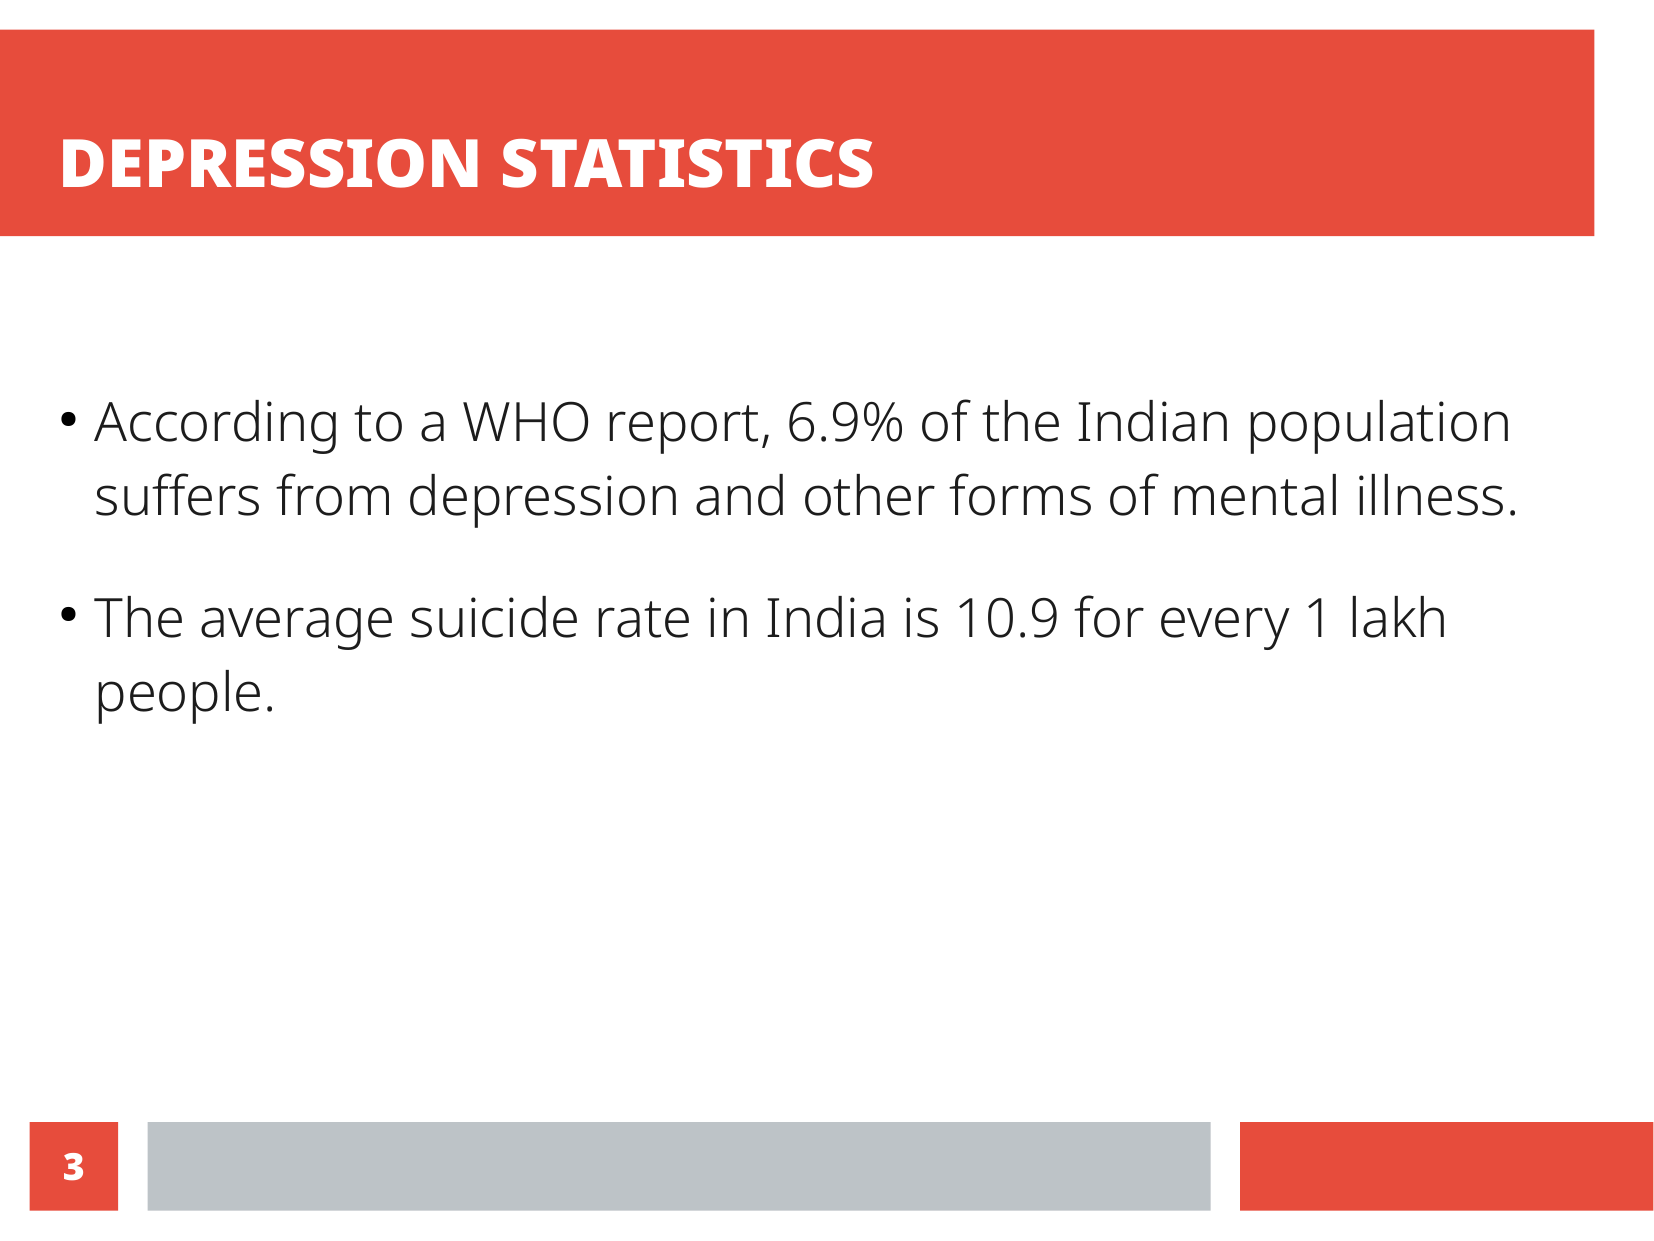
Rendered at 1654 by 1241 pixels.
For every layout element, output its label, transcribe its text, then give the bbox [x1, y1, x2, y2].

title DEPRESSION STATISTICS [59, 59, 1595, 207]
subtitle According to a WHO report, 6.9% of the Indian population suffers from depression and other forms of mental illness. The average suicide rate in India is 10.9 for every 1 lakh people. [59, 383, 1565, 1152]
